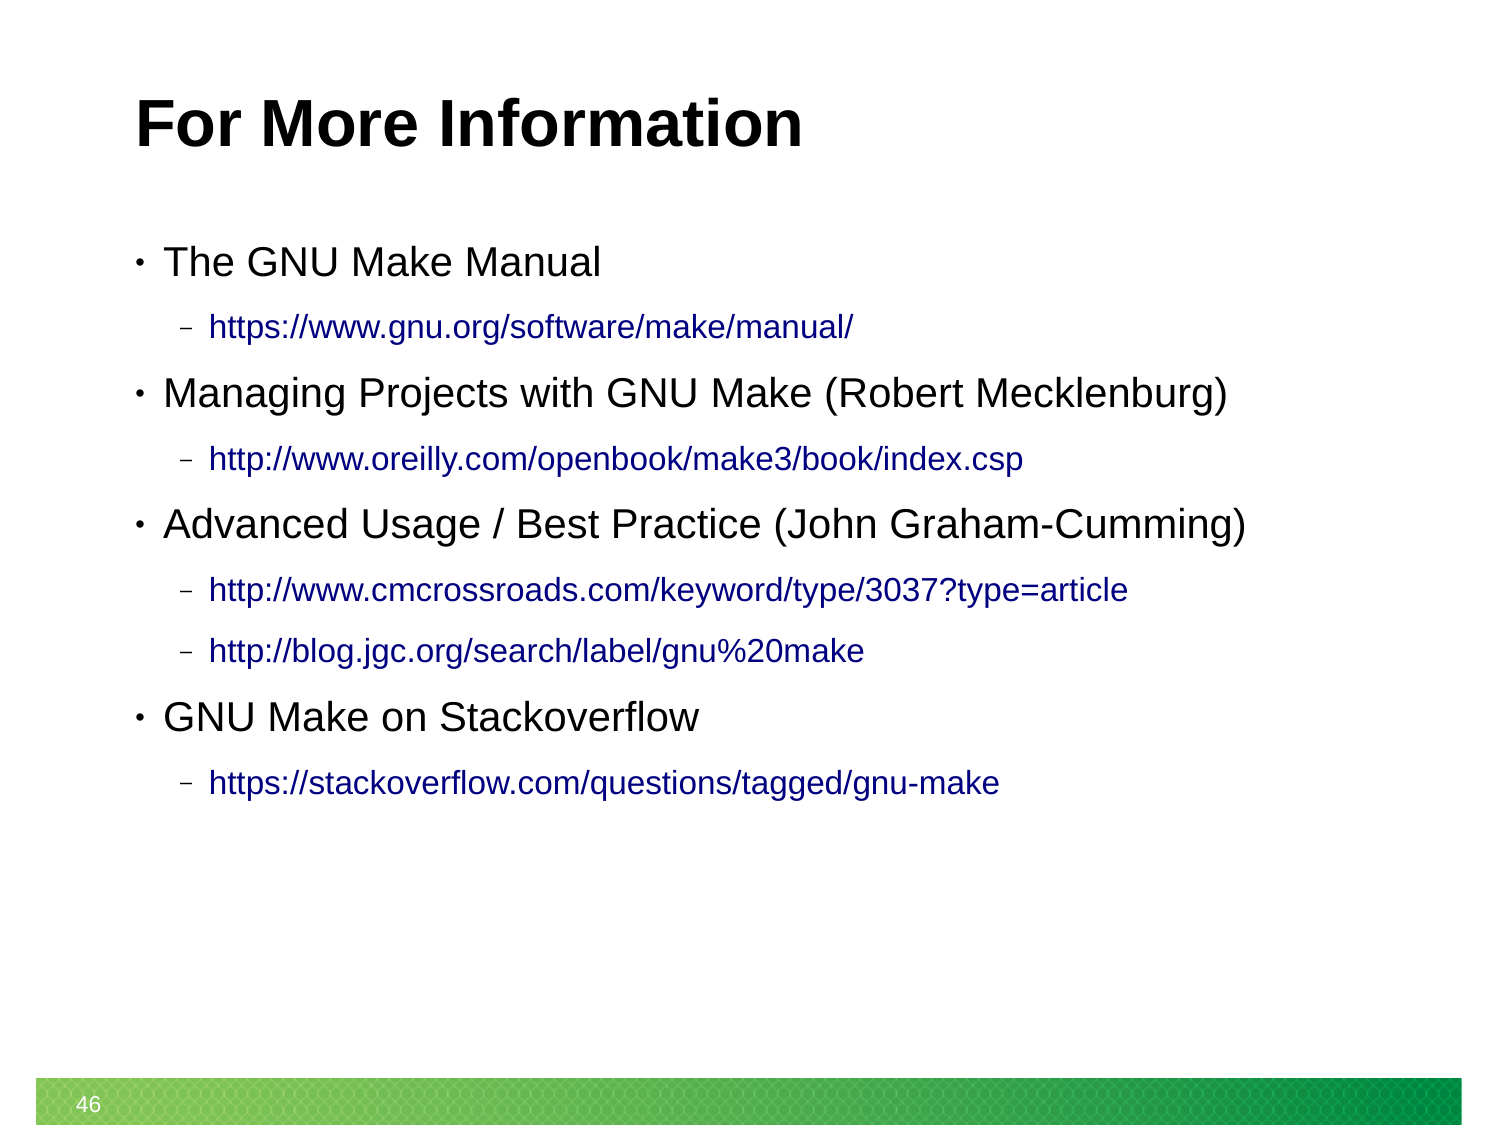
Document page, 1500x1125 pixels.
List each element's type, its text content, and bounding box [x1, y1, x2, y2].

list The GNU Make Manual https://www.gnu.org/software/make/manual/ Managing Projects with GNU Make (Robert Mecklenburg) http://www.oreilly.com/openbook/make3/book/index.csp Advanced Usage / Best Practice (John Graham-Cumming) http://www.cmcrossroads.com/keyword/type/3037?type=article http://blog.jgc.org/search/label/gnu%20make GNU Make on Stackoverflow https://stackoverflow.com/questions/tagged/gnu-make [135, 238, 1372, 982]
title For More Information [135, 41, 1372, 204]
picture [36, 1078, 1462, 1125]
